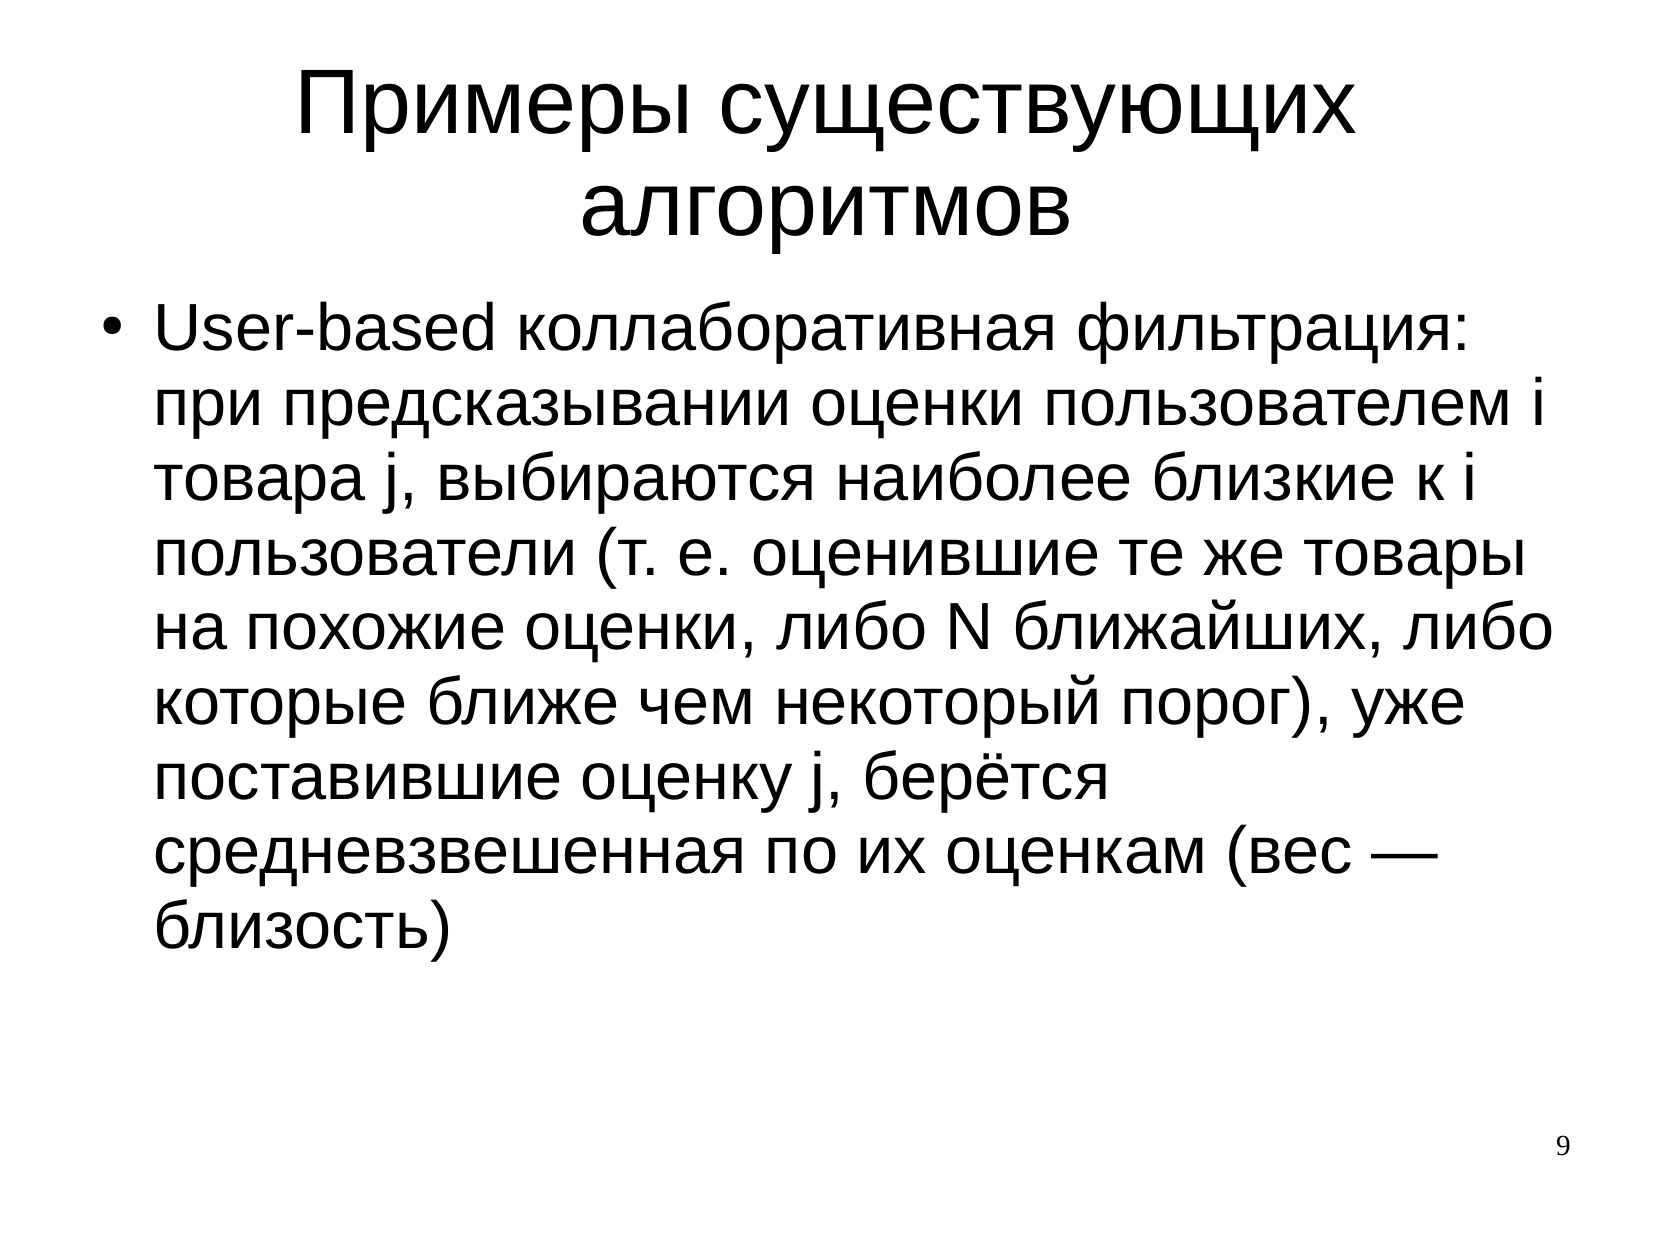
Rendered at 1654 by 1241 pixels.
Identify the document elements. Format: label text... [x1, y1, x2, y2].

title Примеры существующих алгоритмов [82, 49, 1571, 257]
list User-based коллаборативная фильтрация: при предсказывании оценки пользователем i товара j, выбираются наиболее близкие к i пользователи (т. е. оценившие те же товары на похожие оценки, либо N ближайших, либо которые ближе чем некоторый порог), уже поставившие оценку j, берётся средневзвешенная по их оценкам (вес — близость) [82, 290, 1571, 1010]
